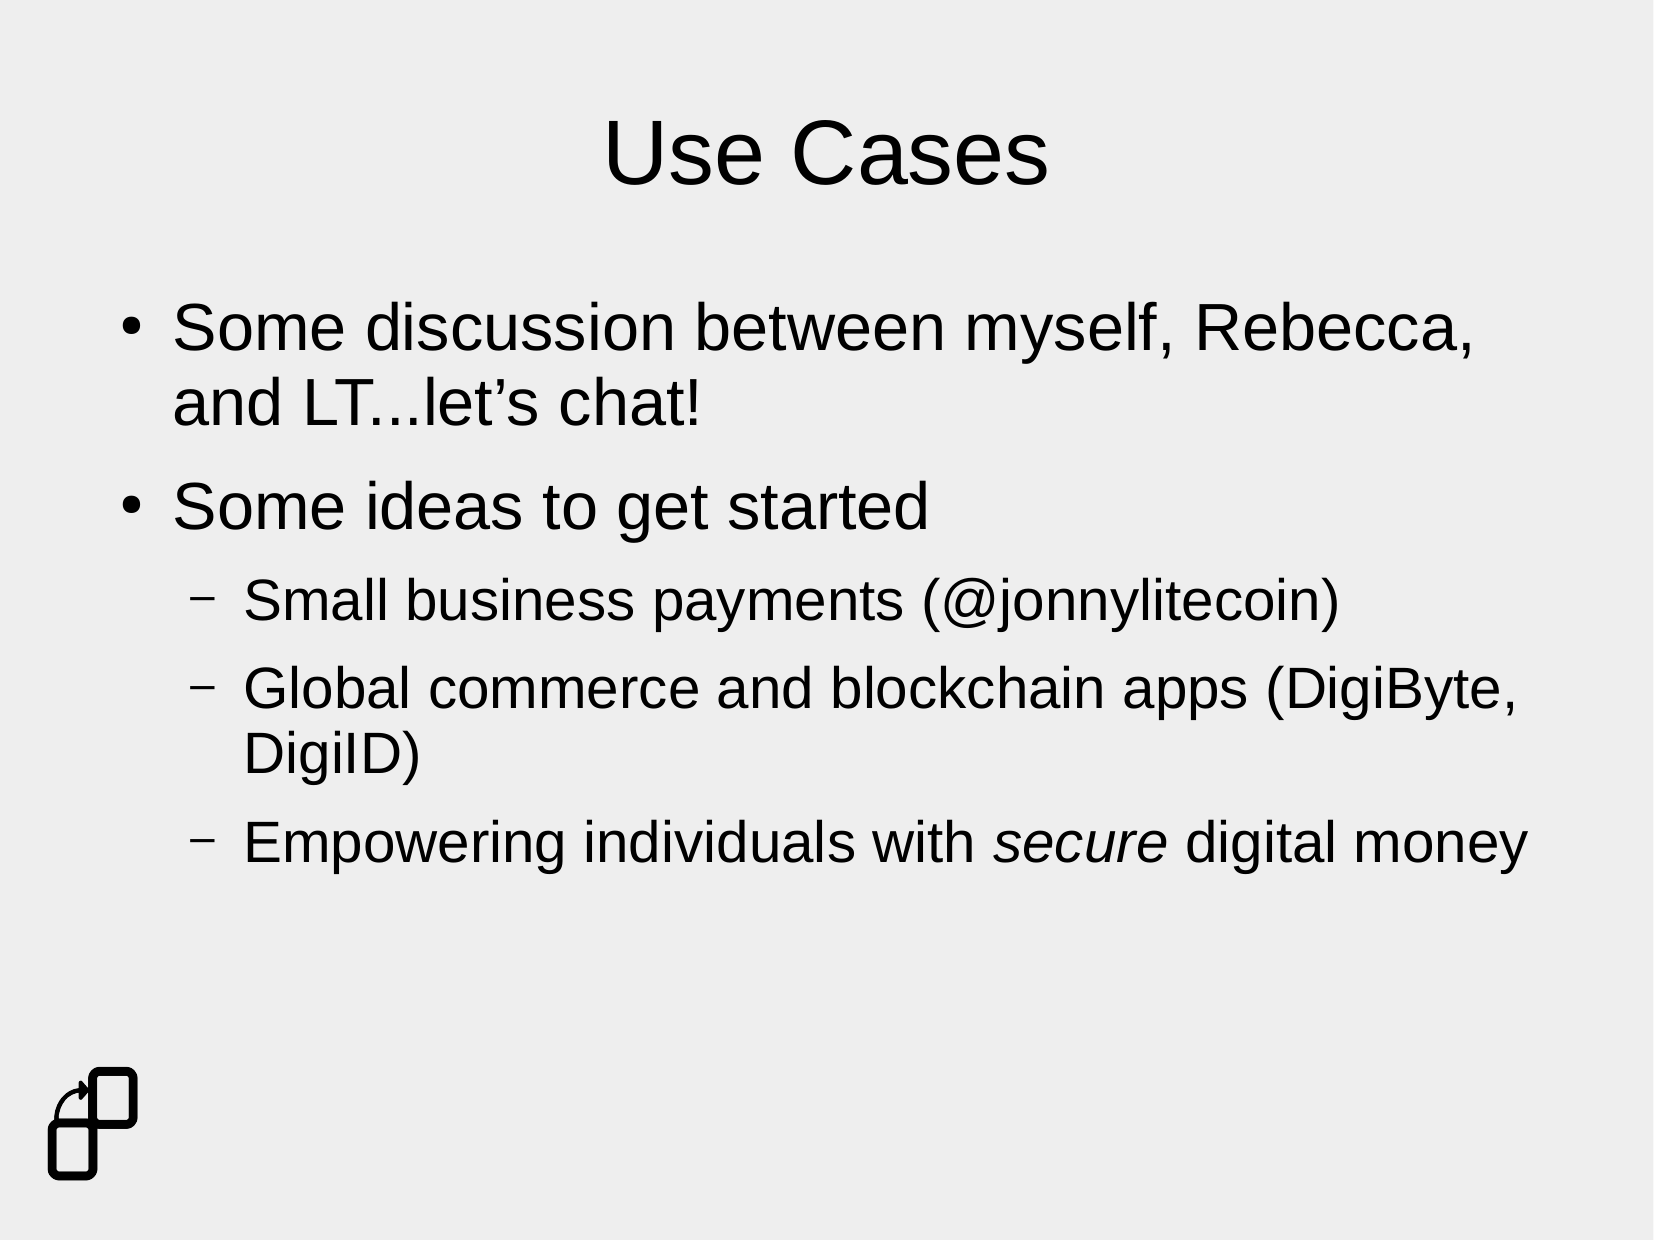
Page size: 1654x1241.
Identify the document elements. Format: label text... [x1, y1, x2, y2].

title Use Cases [82, 49, 1571, 257]
list Some discussion between myself, Rebecca, and LT...let’s chat! Some ideas to get started Small business payments (@jonnylitecoin) Global commerce and blockchain apps (DigiByte, DigiID) Empowering individuals with secure digital money [101, 290, 1591, 1010]
picture [30, 1062, 153, 1186]
